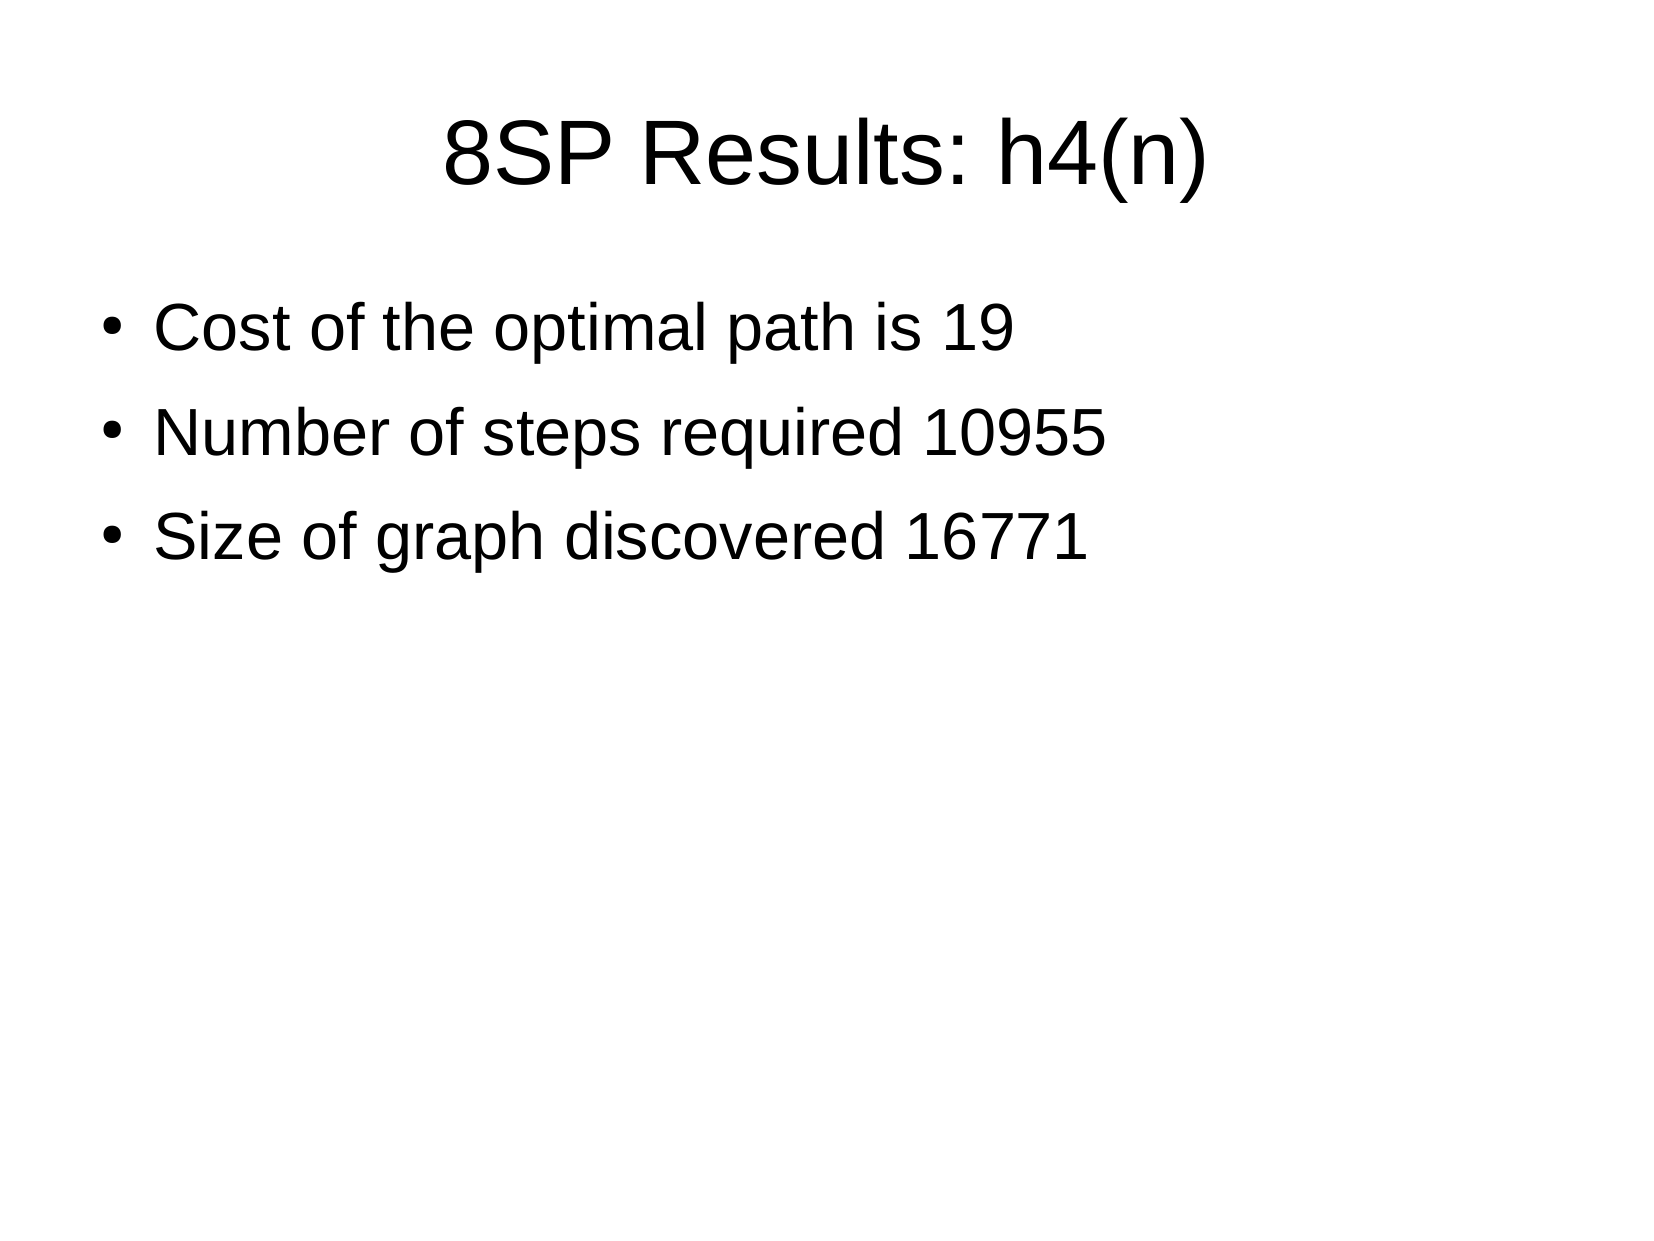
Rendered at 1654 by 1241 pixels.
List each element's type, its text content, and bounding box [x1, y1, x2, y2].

title 8SP Results: h4(n) [82, 49, 1571, 257]
list Cost of the optimal path is 19 Number of steps required 10955 Size of graph discovered 16771 [82, 290, 1538, 1010]
